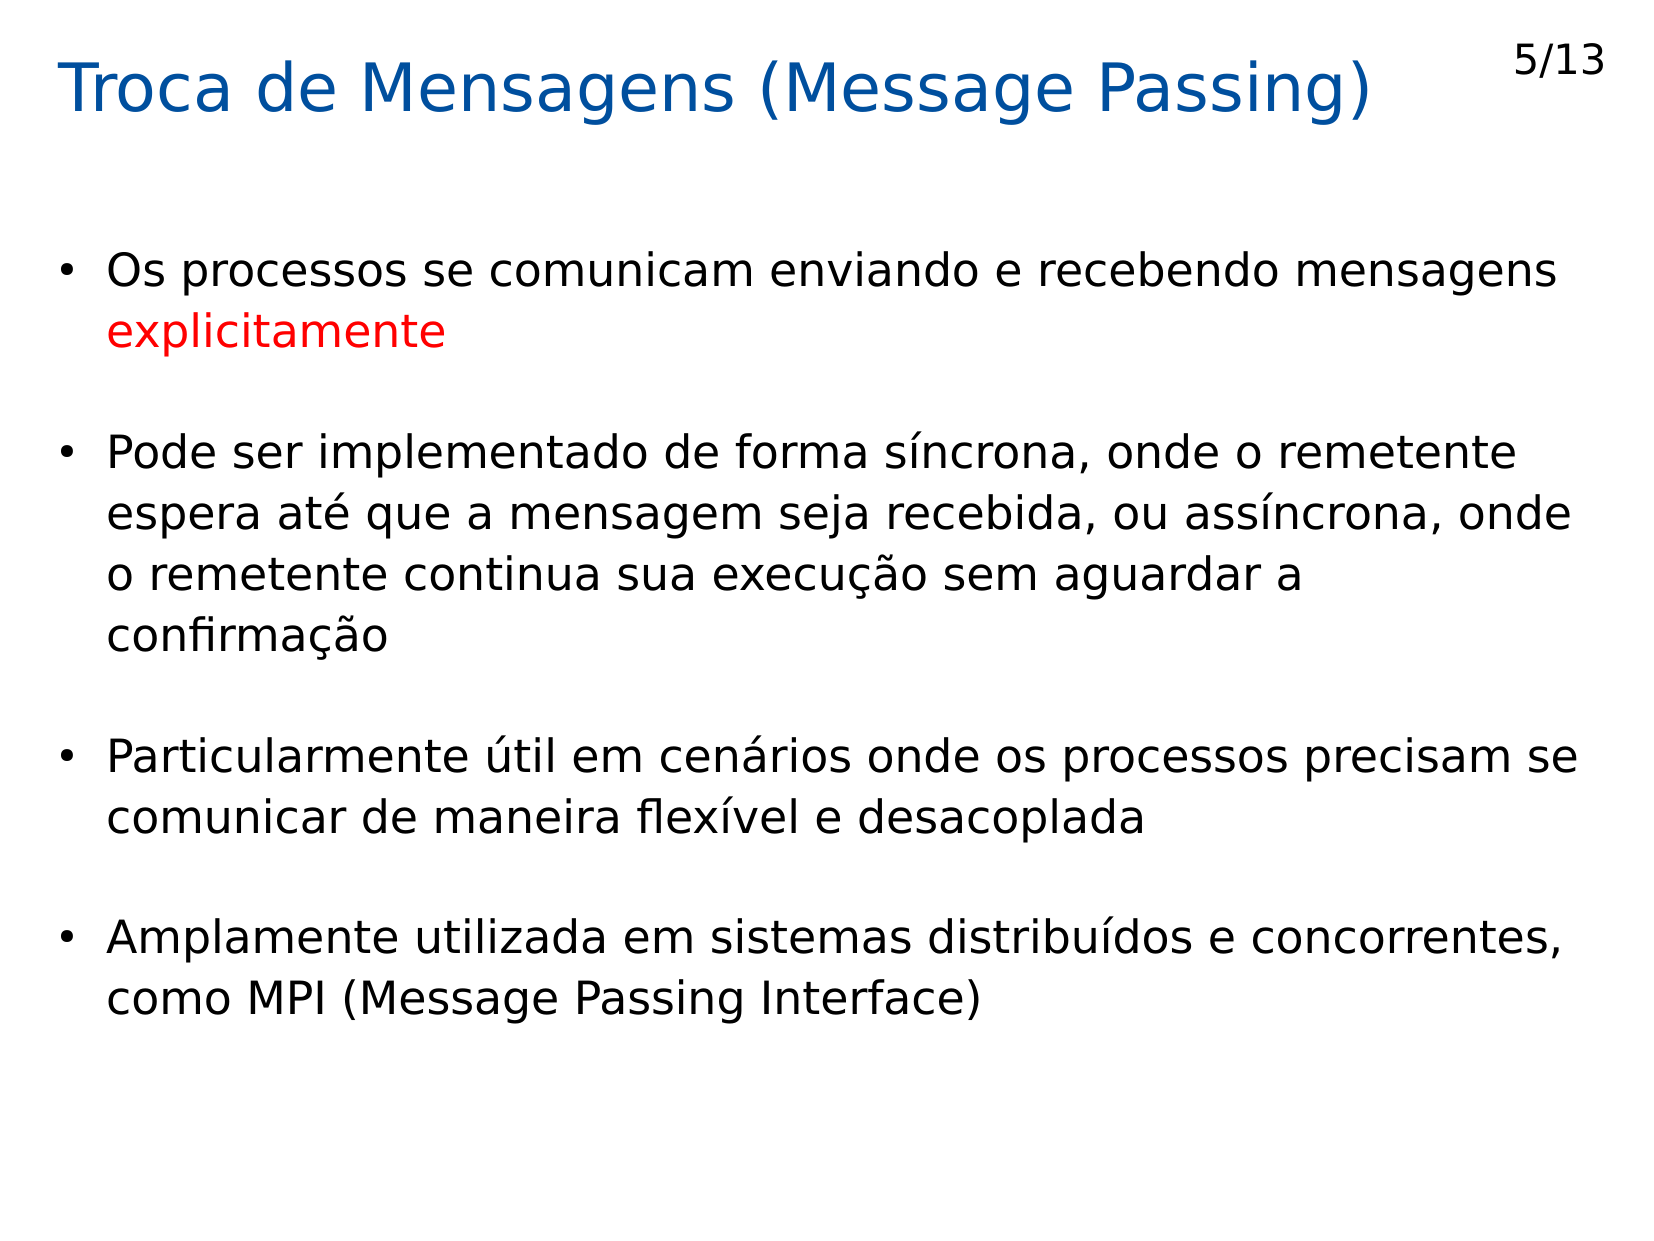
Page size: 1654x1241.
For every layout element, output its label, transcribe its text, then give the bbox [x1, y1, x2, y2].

title Troca de Mensagens (Message Passing) [59, 29, 1506, 148]
list Os processos se comunicam enviando e recebendo mensagens explicitamente Pode ser implementado de forma síncrona, onde o remetente espera até que a mensagem seja recebida, ou assíncrona, onde o remetente continua sua execução sem aguardar a confirmação Particularmente útil em cenários onde os processos precisam se comunicar de maneira flexível e desacoplada Amplamente utilizada em sistemas distribuídos e concorrentes, como MPI (Message Passing Interface) [59, 236, 1595, 1211]
